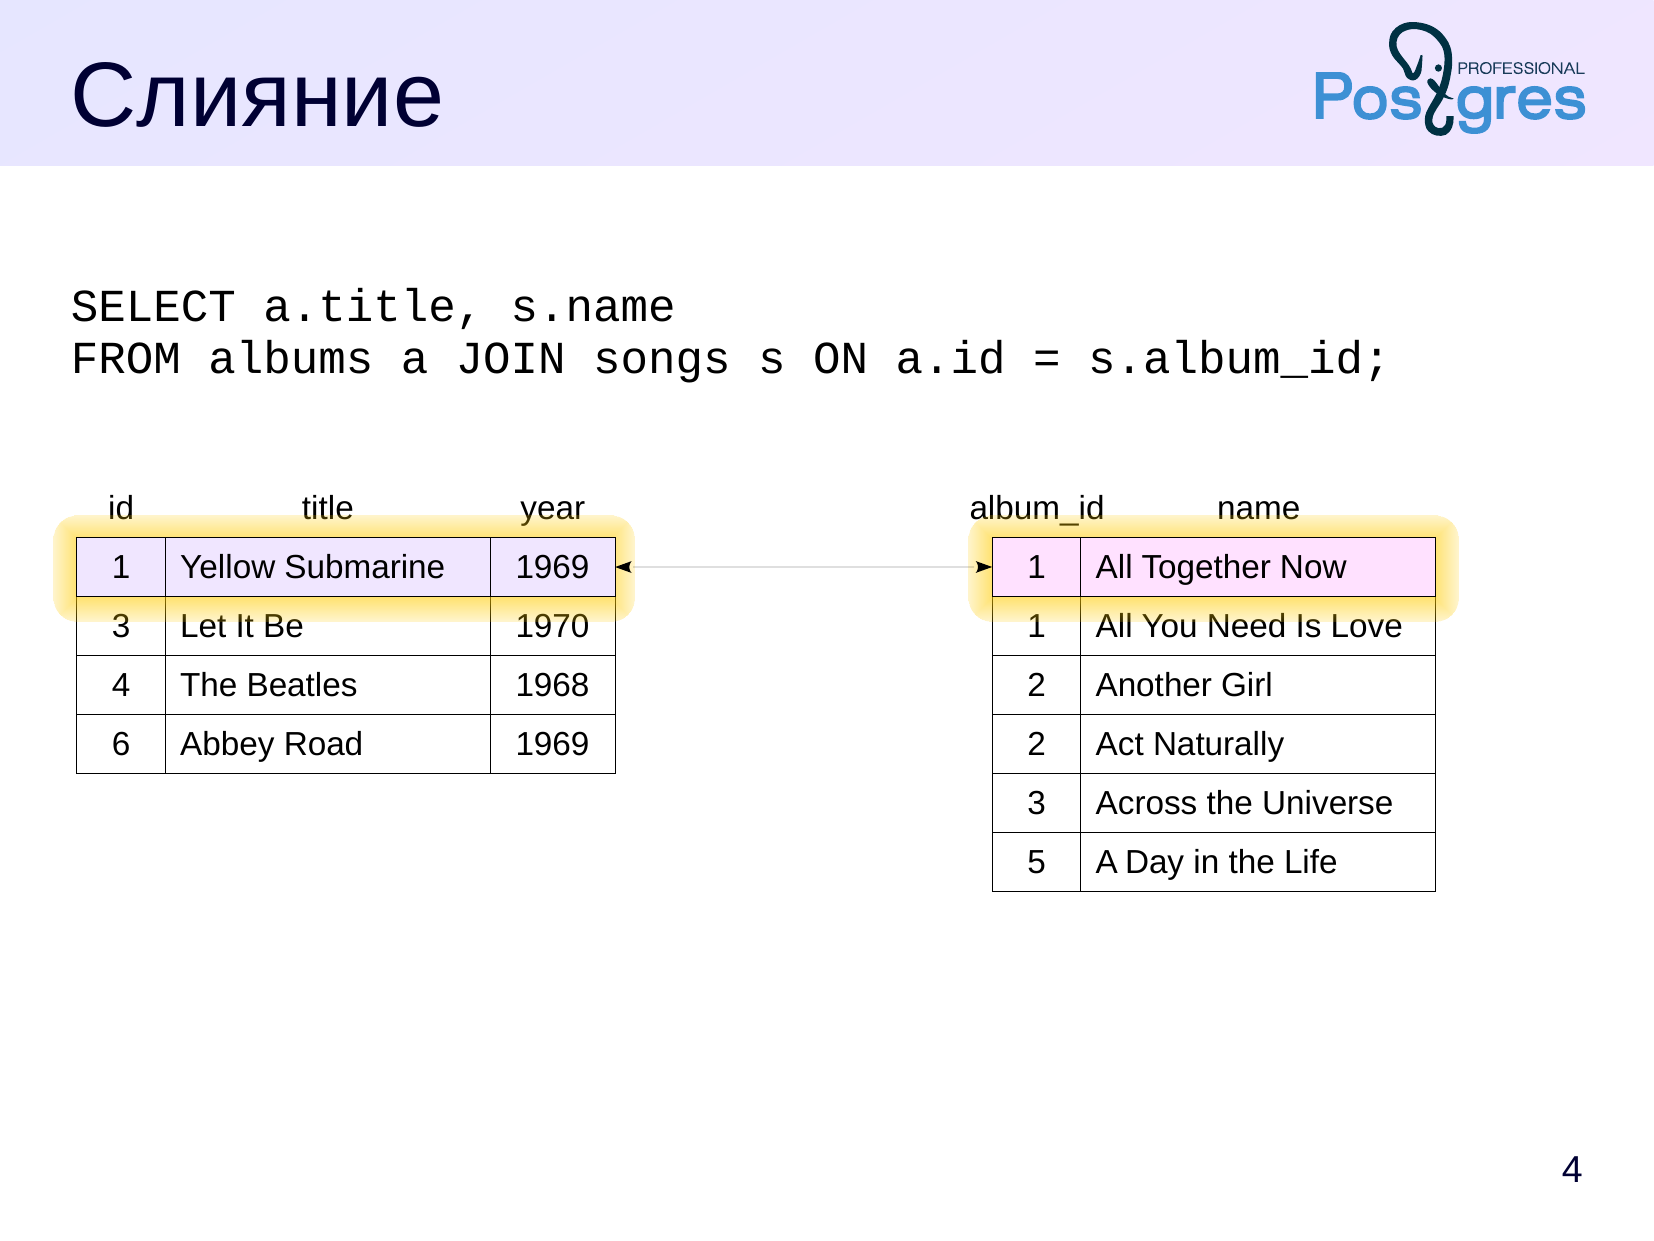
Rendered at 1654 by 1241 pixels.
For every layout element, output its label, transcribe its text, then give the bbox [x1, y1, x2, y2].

text_box 1969 [490, 537, 616, 597]
text_box Yellow Submarine [165, 537, 490, 597]
text_box 1 [76, 537, 165, 597]
text_box All Together Now [1080, 537, 1436, 597]
text_box [968, 515, 1459, 622]
list SELECT a.title, s.name FROM albums a JOIN songs s ON a.id = s.album_id; [70, 283, 1583, 1141]
title Слияние [70, 43, 1241, 147]
text_box [53, 515, 635, 622]
text_box 1 [992, 537, 1080, 597]
